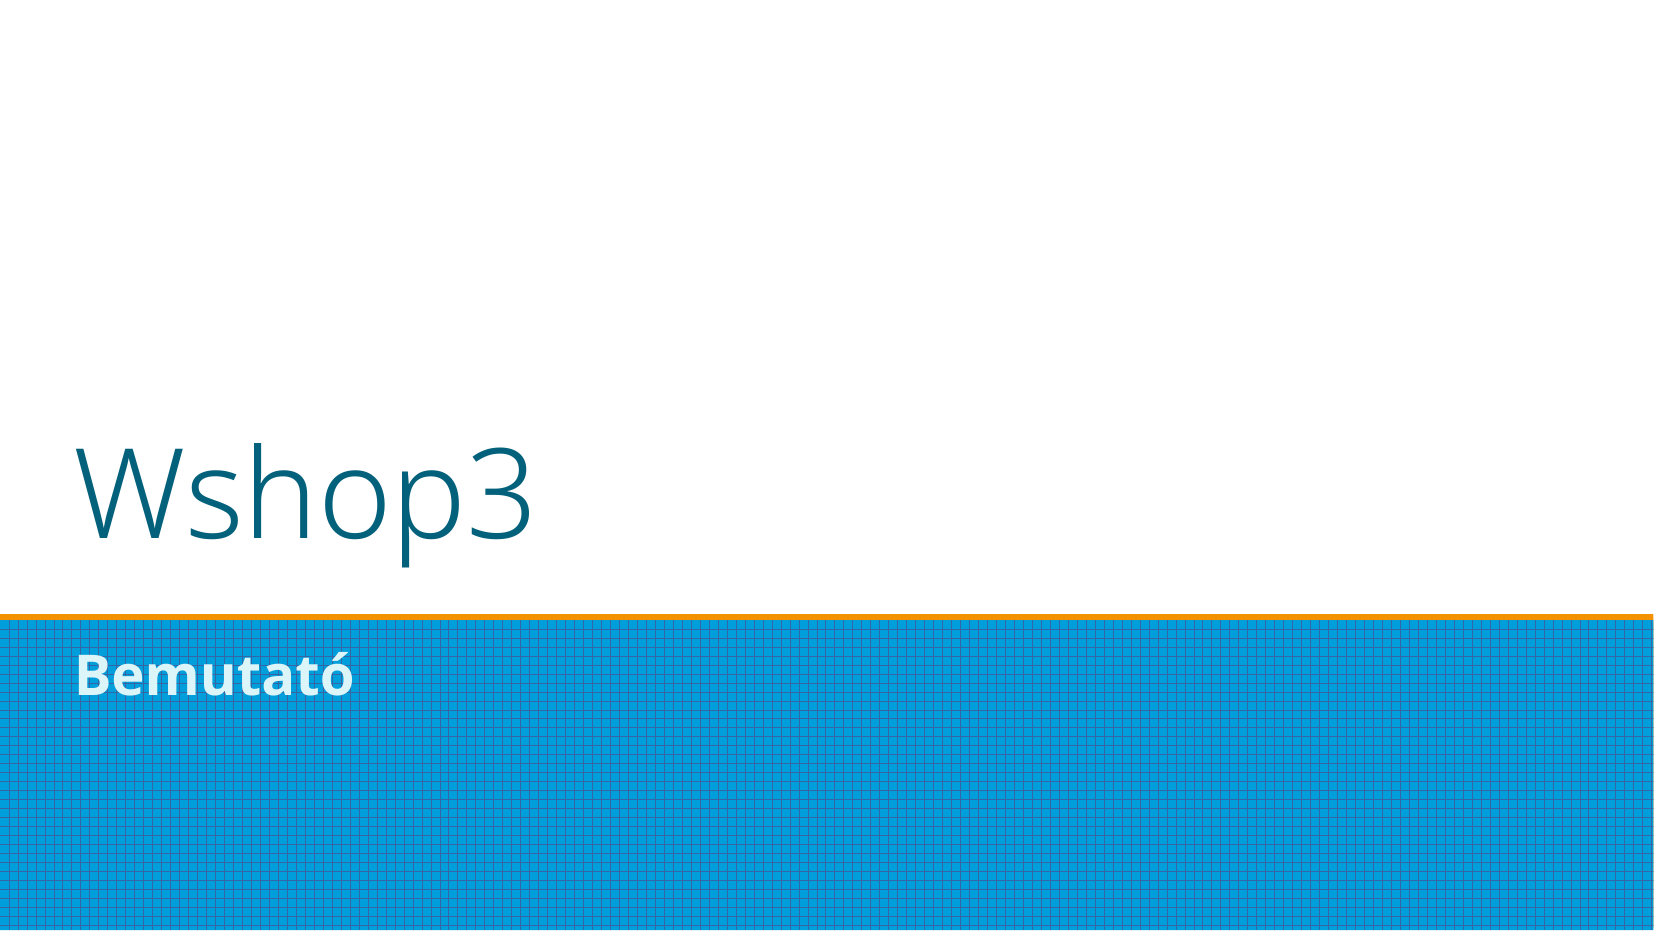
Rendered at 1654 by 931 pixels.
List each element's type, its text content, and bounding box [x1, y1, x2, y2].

subtitle Bemutató [73, 634, 1551, 827]
title Wshop3 [73, 44, 1551, 576]
